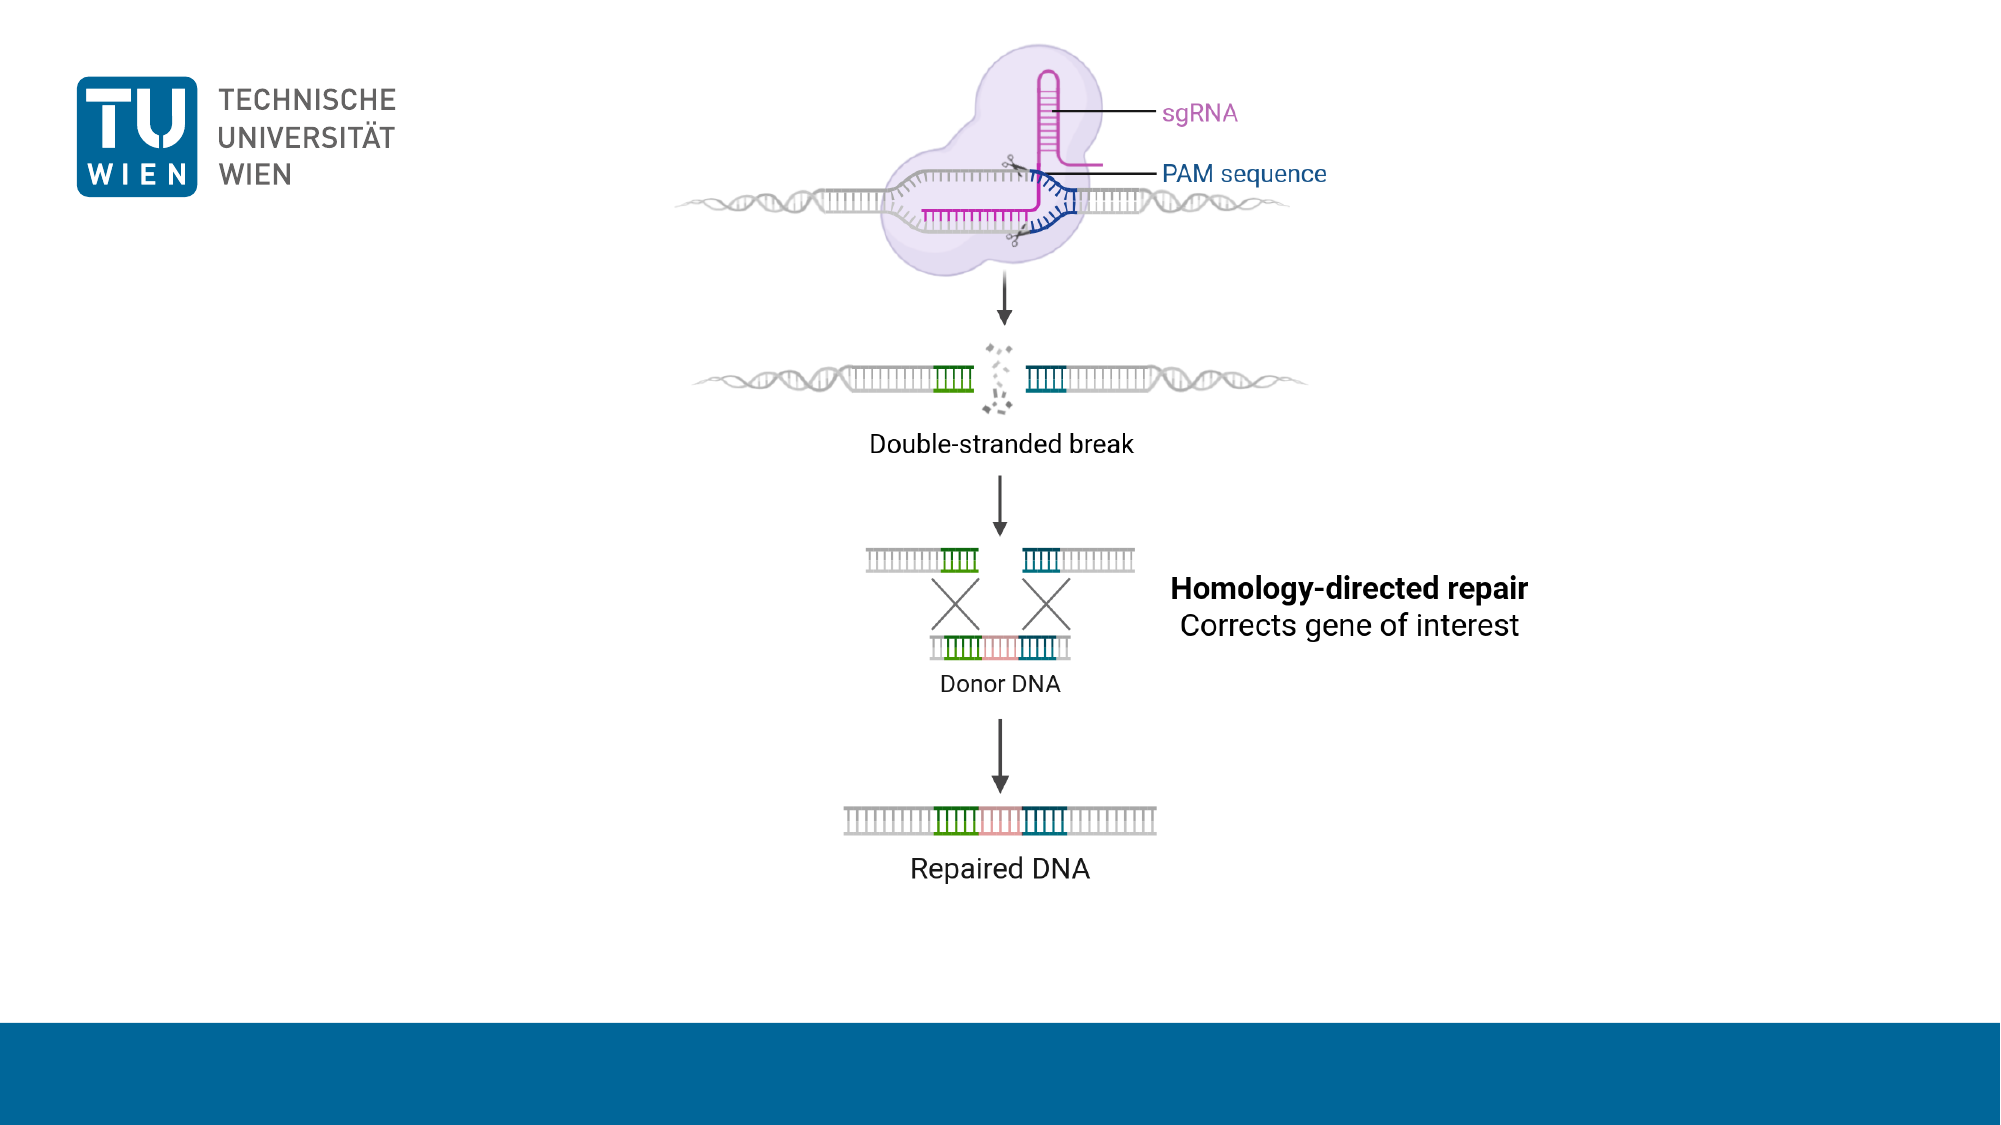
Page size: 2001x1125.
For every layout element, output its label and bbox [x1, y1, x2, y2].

picture [843, 718, 1157, 884]
picture [691, 342, 1309, 453]
picture [1172, 575, 1528, 642]
picture [865, 475, 1135, 692]
picture [674, 43, 1326, 326]
